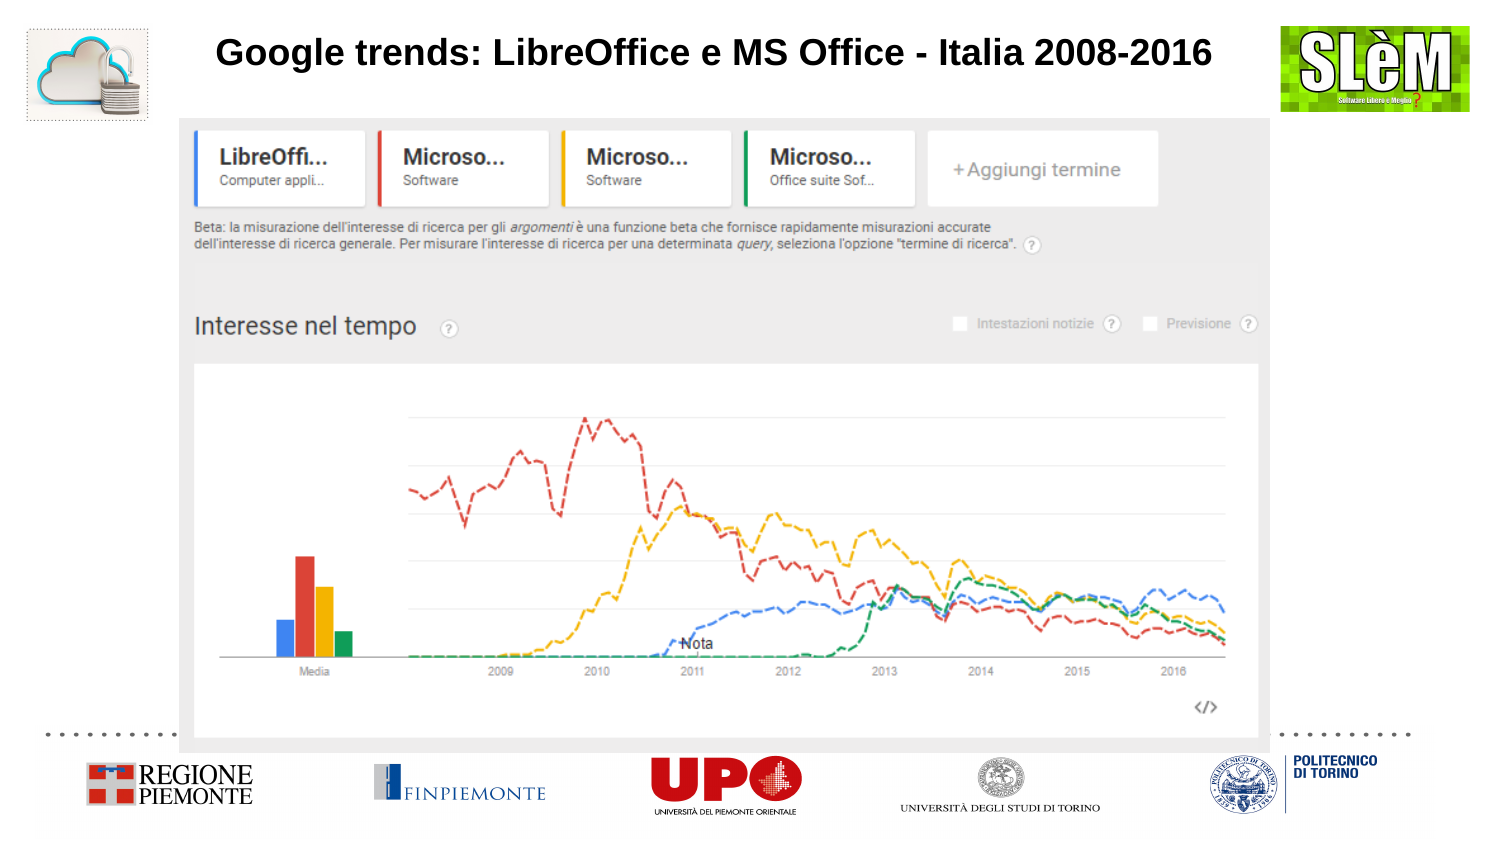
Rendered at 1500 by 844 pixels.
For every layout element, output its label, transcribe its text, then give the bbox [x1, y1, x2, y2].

text_box Google trends: LibreOffice e MS Office - Italia 2008-2016 [165, 23, 1264, 154]
picture [1280, 26, 1470, 112]
picture [23, 23, 153, 125]
picture [35, 118, 1436, 839]
